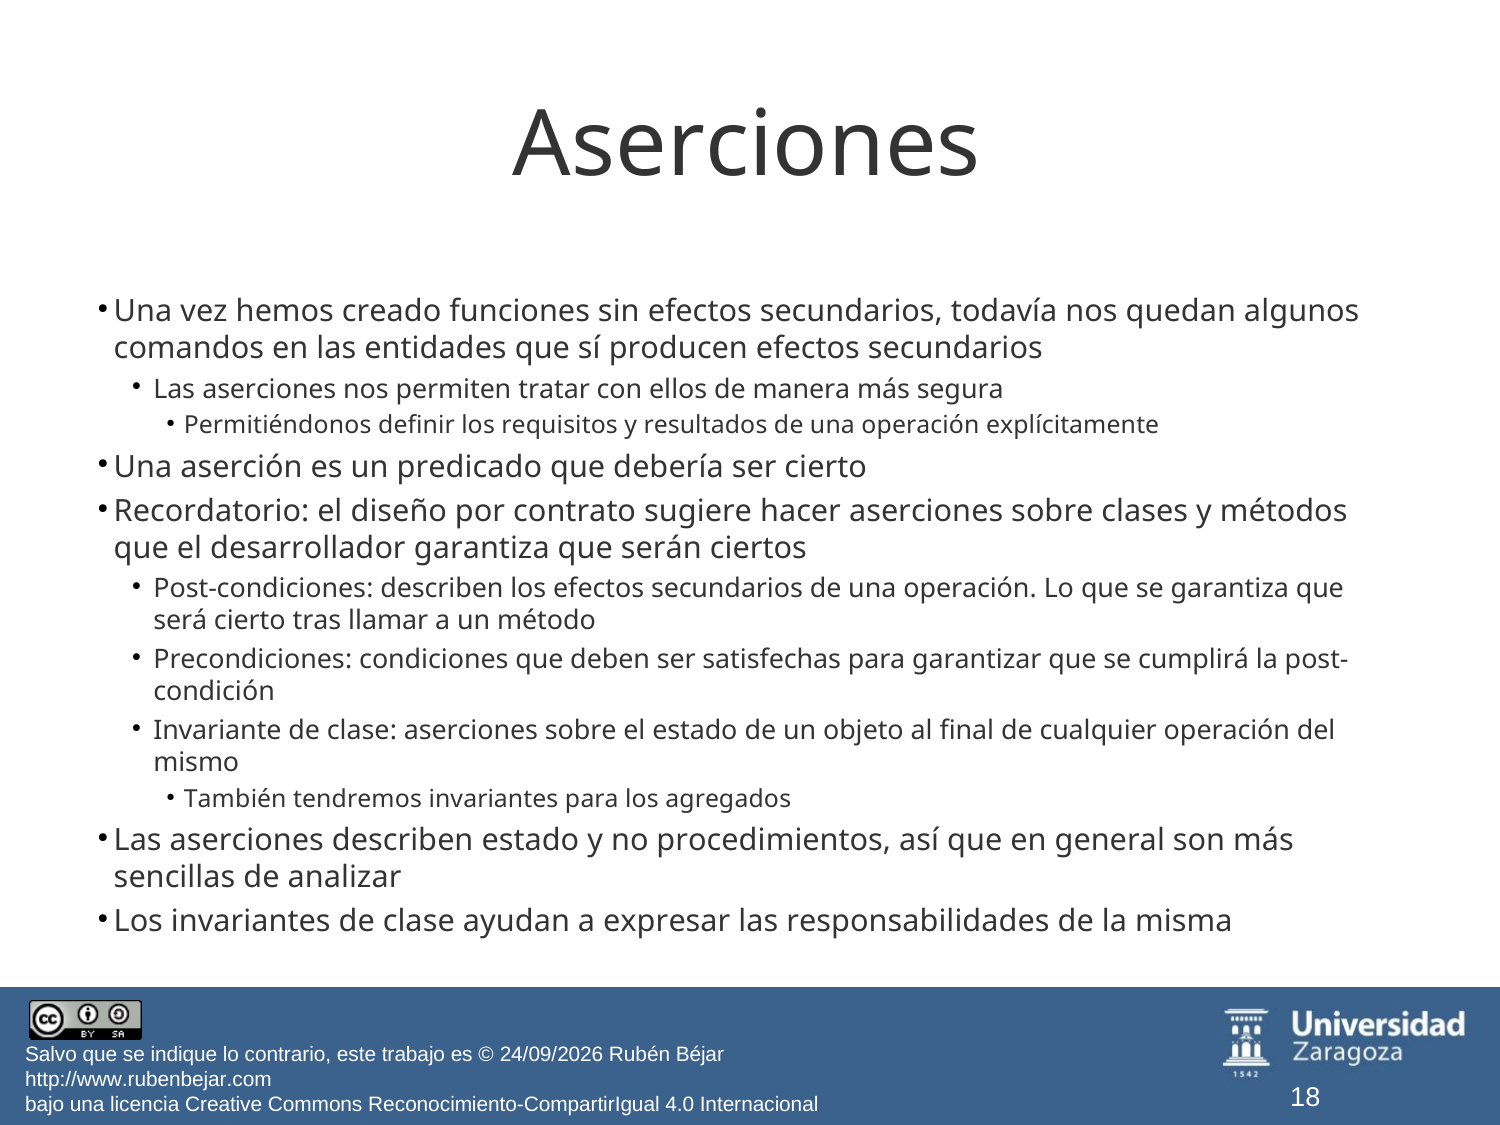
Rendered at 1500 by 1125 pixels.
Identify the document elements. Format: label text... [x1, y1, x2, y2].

title Aserciones [74, 21, 1420, 257]
list Una vez hemos creado funciones sin efectos secundarios, todavía nos quedan algunos comandos en las entidades que sí producen efectos secundarios Las aserciones nos permiten tratar con ellos de manera más segura Permitiéndonos definir los requisitos y resultados de una operación explícitamente Una aserción es un predicado que debería ser cierto Recordatorio: el diseño por contrato sugiere hacer aserciones sobre clases y métodos que el desarrollador garantiza que serán ciertos Post-condiciones: describen los efectos secundarios de una operación. Lo que se garantiza que será cierto tras llamar a un método Precondiciones: condiciones que deben ser satisfechas para garantizar que se cumplirá la post-condición Invariante de clase: aserciones sobre el estado de un objeto al final de cualquier operación del mismo También tendremos invariantes para los agregados Las aserciones describen estado y no procedimientos, así que en general son más sencillas de analizar Los invariantes de clase ayudan a expresar las responsabilidades de la misma [82, 283, 1418, 957]
picture [0, 987, 1500, 1125]
